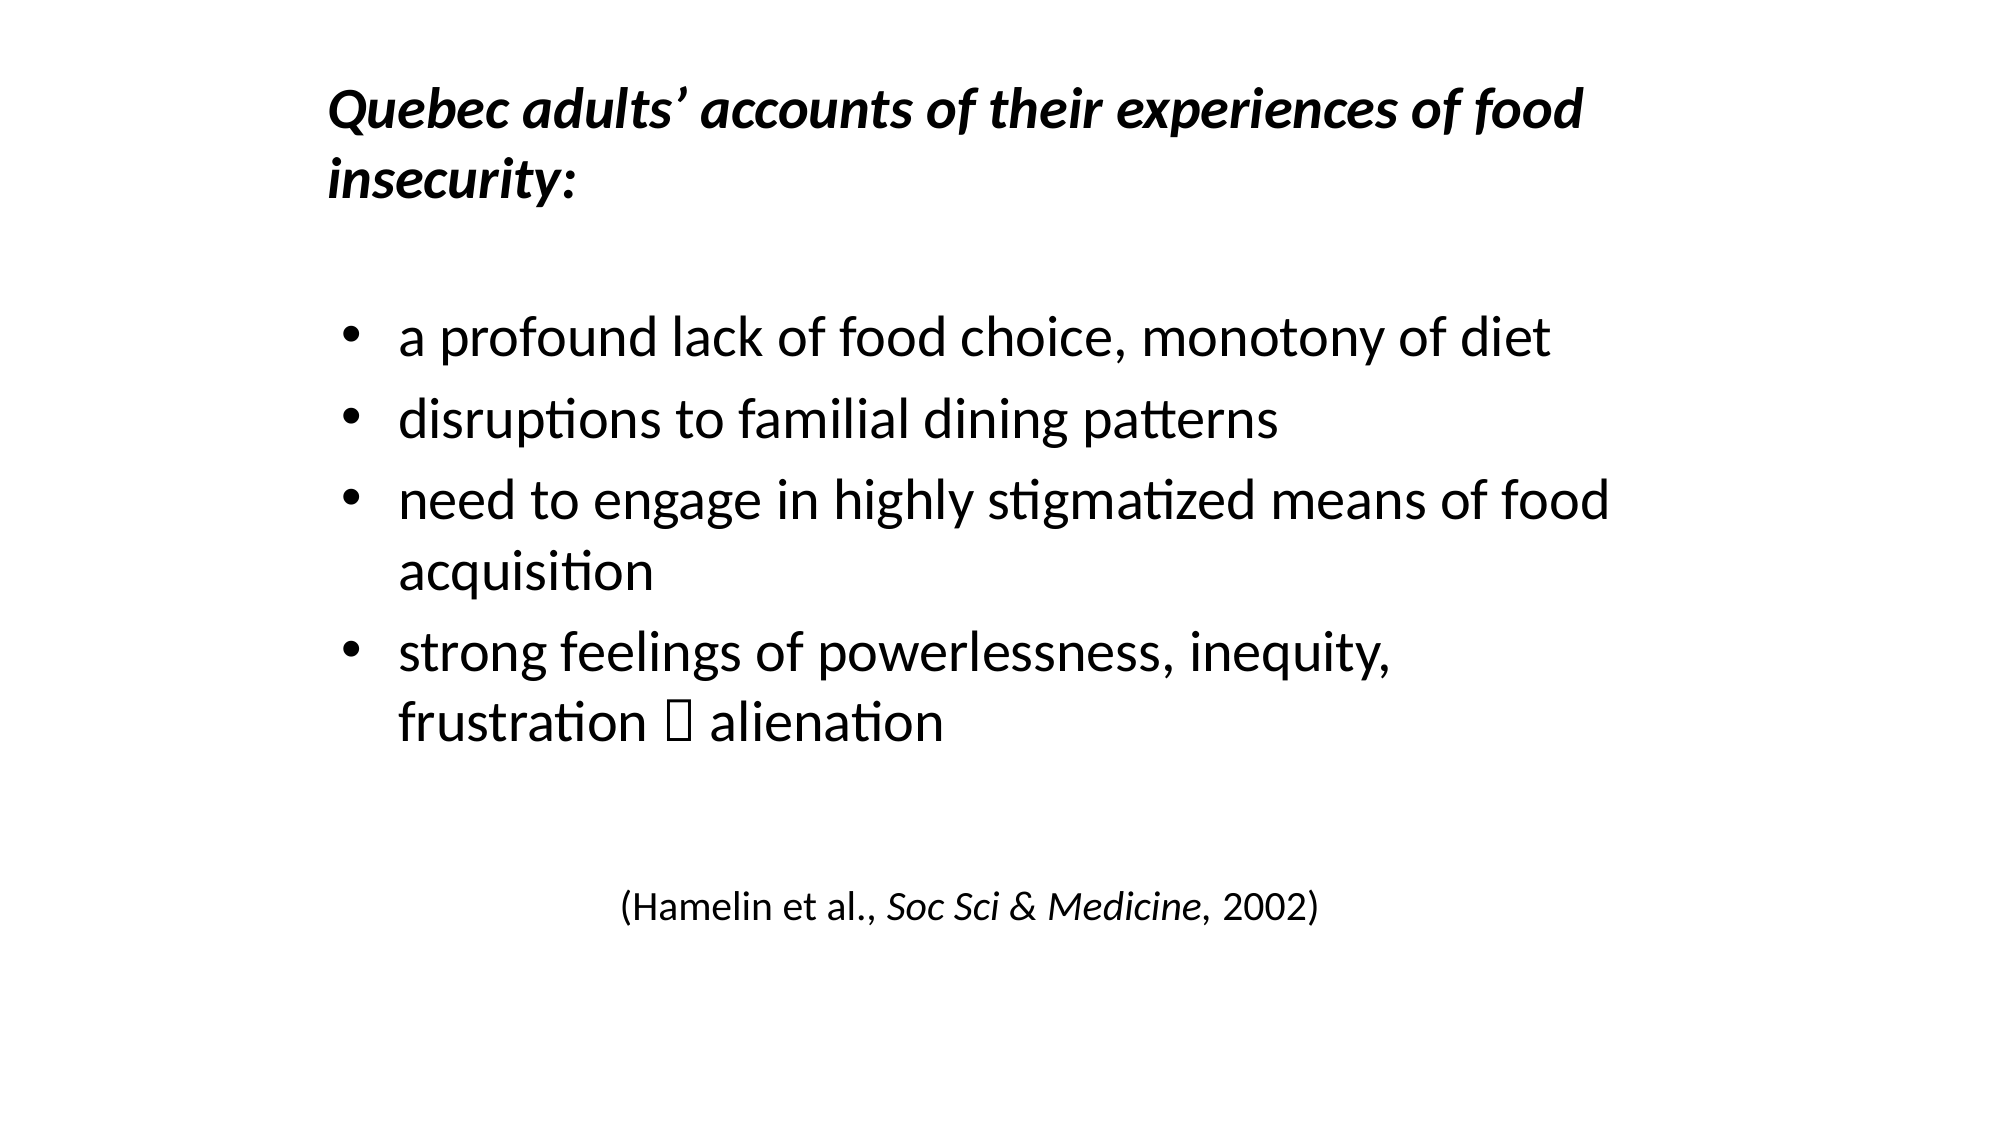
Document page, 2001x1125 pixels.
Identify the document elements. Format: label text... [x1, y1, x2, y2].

title Quebec adults’ accounts of their experiences of food insecurity: [312, 37, 1688, 244]
list a profound lack of food choice, monotony of diet disruptions to familial dining patterns need to engage in highly stigmatized means of food acquisition strong feelings of powerlessness, inequity, frustration  alienation (Hamelin et al., Soc Sci & Medicine, 2002) [326, 290, 1652, 1048]
